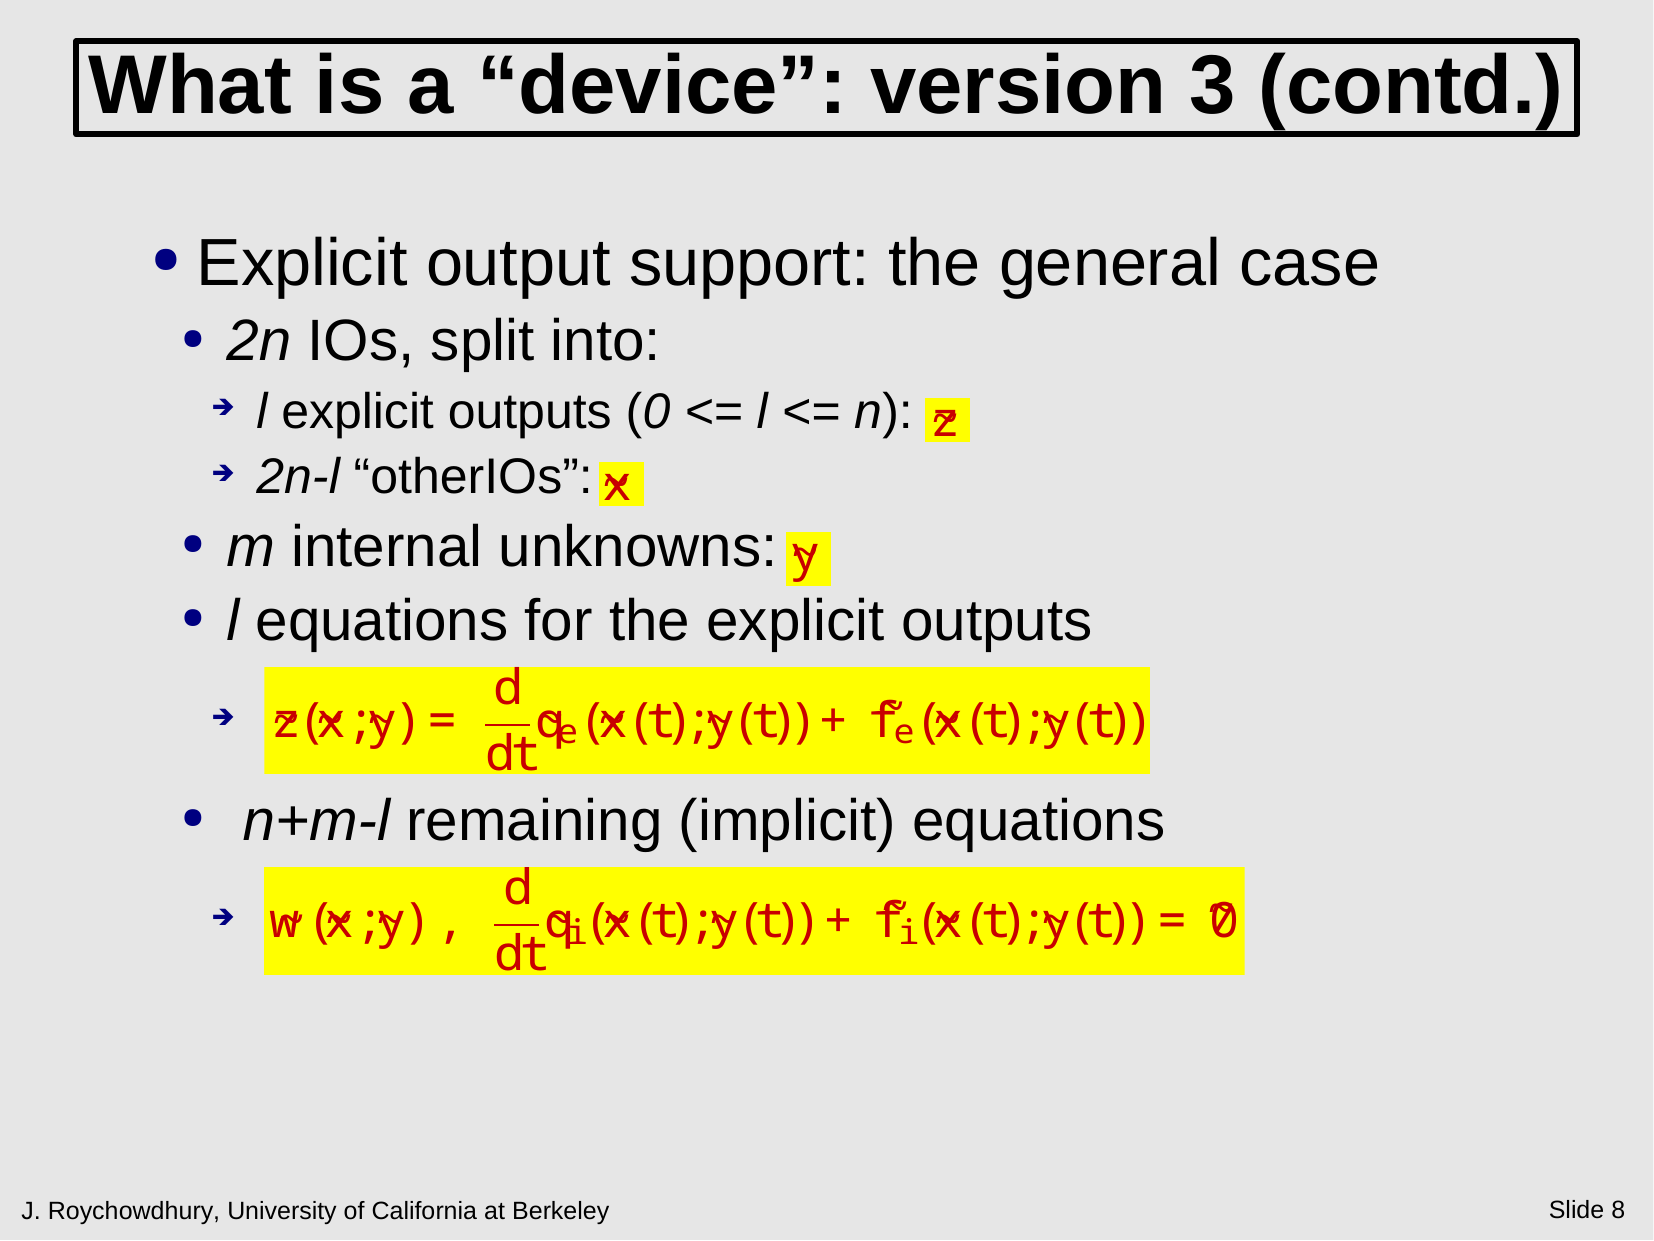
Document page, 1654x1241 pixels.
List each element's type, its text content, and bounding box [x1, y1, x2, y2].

picture [925, 398, 971, 442]
picture [264, 666, 1151, 775]
picture [598, 461, 644, 506]
picture [263, 867, 1245, 975]
list Explicit output support: the general case 2n IOs, split into: l explicit outputs (0 <= l <= n): 2n-l “otherIOs”: m internal unknowns: l equations for the explicit outputs n+m-l remaining (implicit) equations [121, 230, 1534, 1126]
picture [785, 532, 831, 586]
title What is a “device”: version 3 (contd.) [76, 41, 1578, 135]
